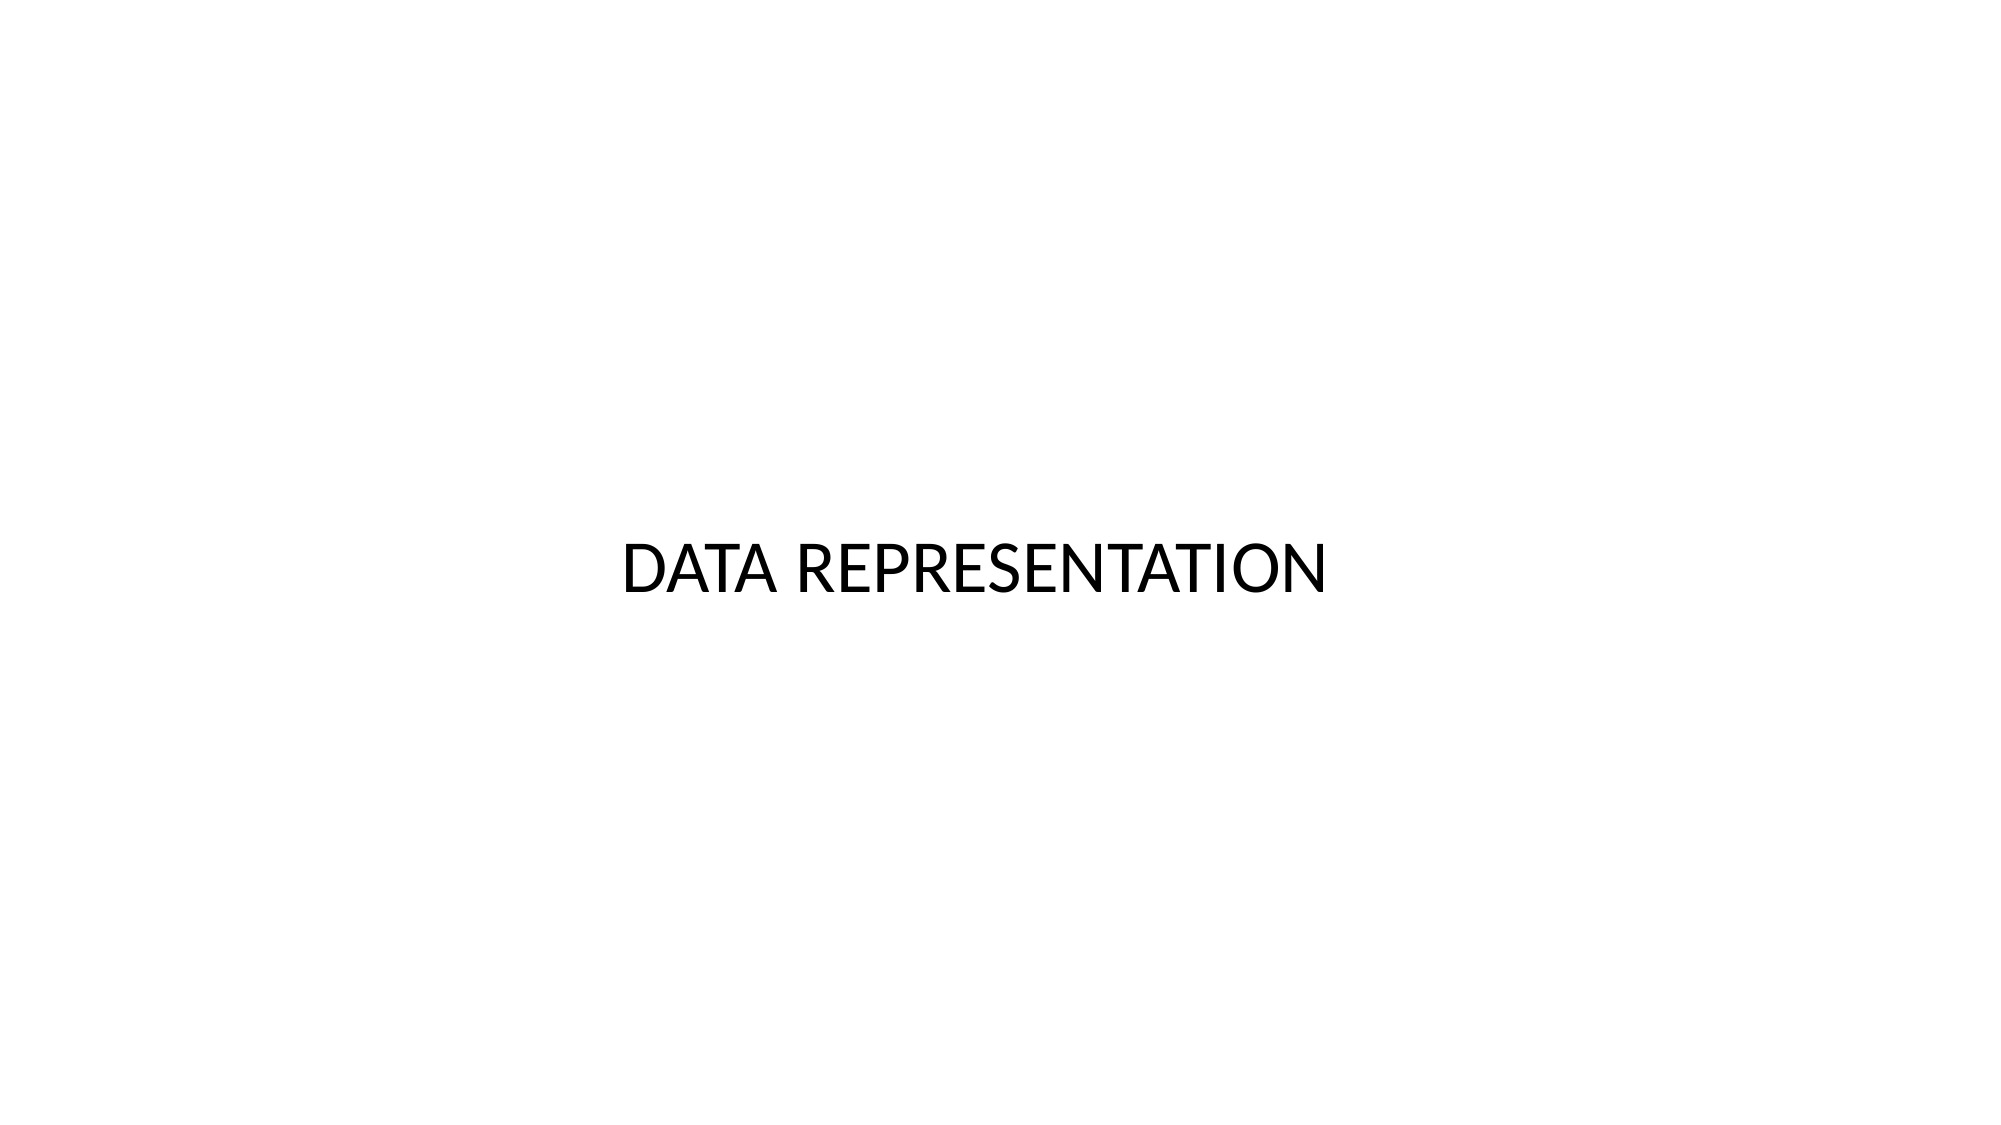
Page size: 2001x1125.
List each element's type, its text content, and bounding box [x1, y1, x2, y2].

text_box DATA REPRESENTATION [606, 509, 1394, 616]
